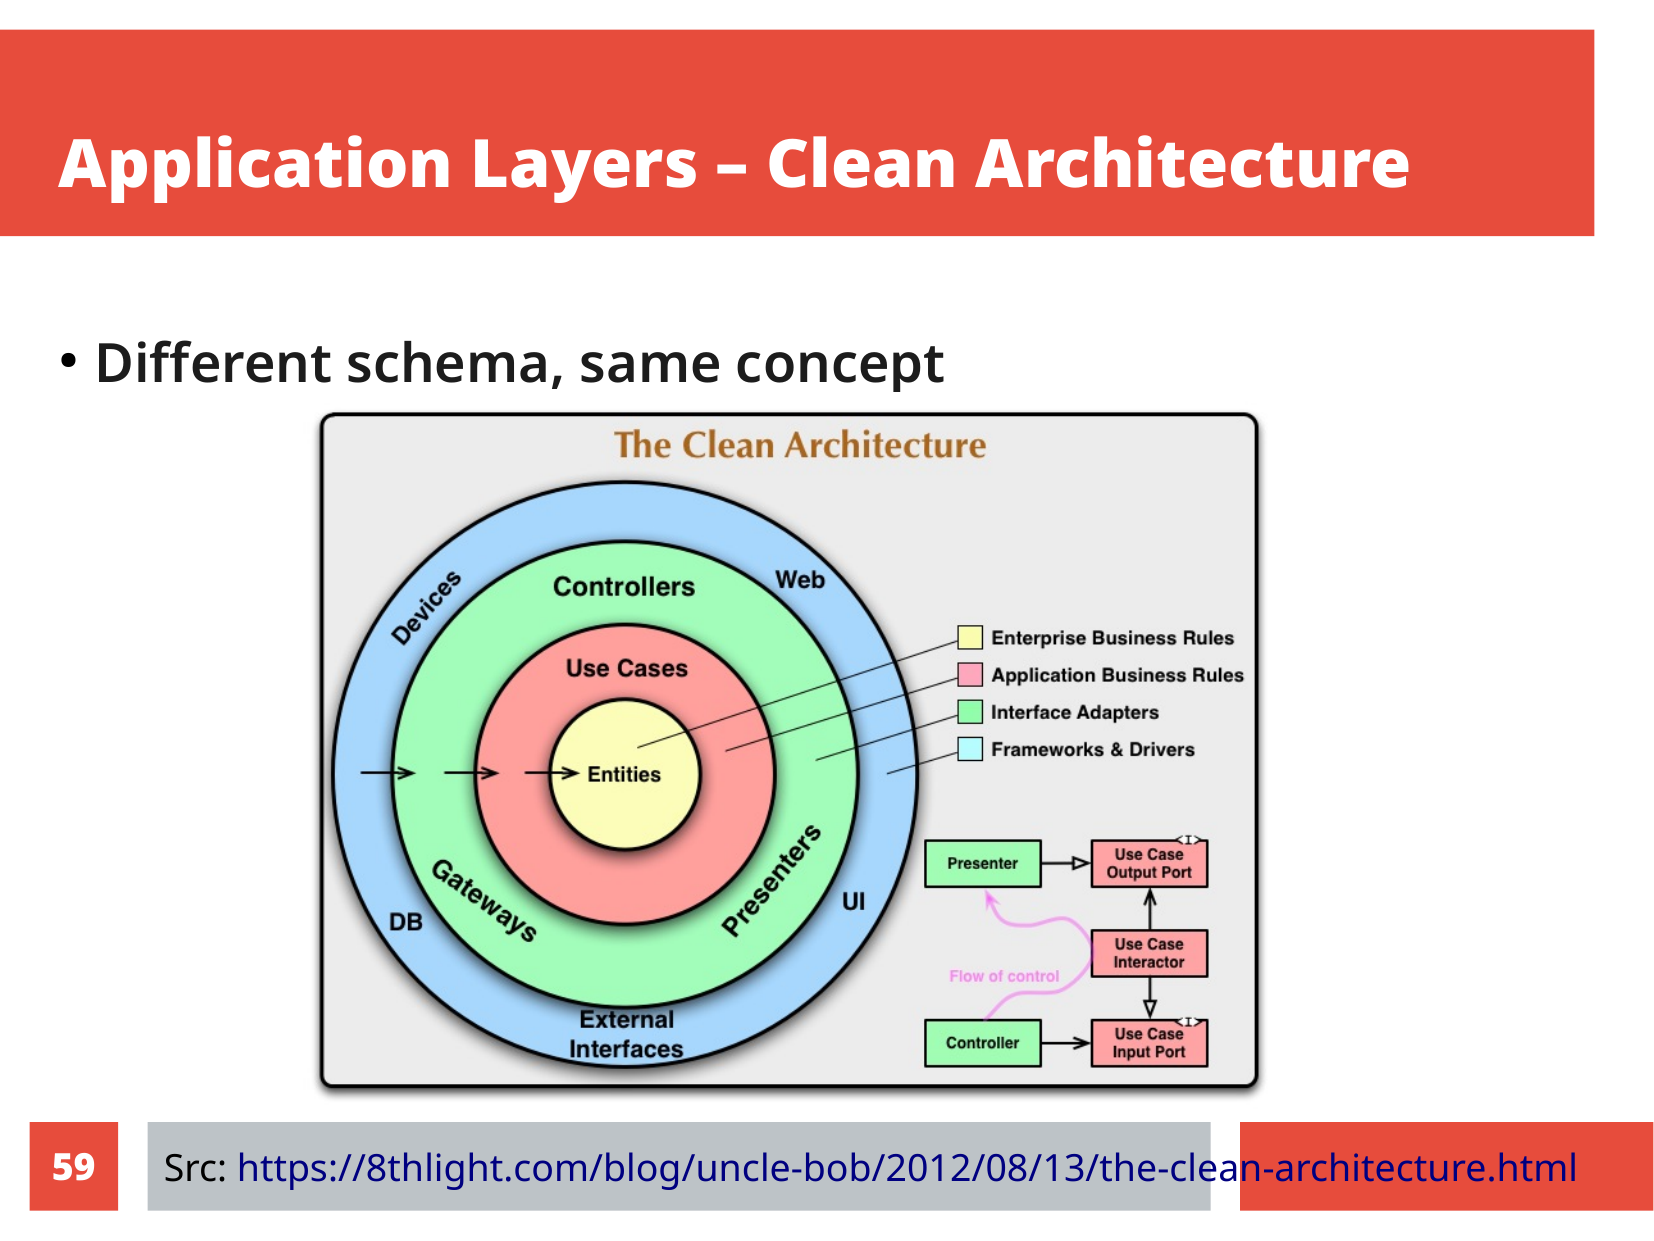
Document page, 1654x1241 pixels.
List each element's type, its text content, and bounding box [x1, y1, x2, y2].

picture [294, 392, 1283, 1119]
text_box Src: https://8thlight.com/blog/uncle-bob/2012/08/13/the-clean-architecture.html [149, 1134, 1644, 1197]
title Application Layers – Clean Architecture [59, 59, 1595, 207]
list Different schema, same concept [59, 324, 1565, 1093]
